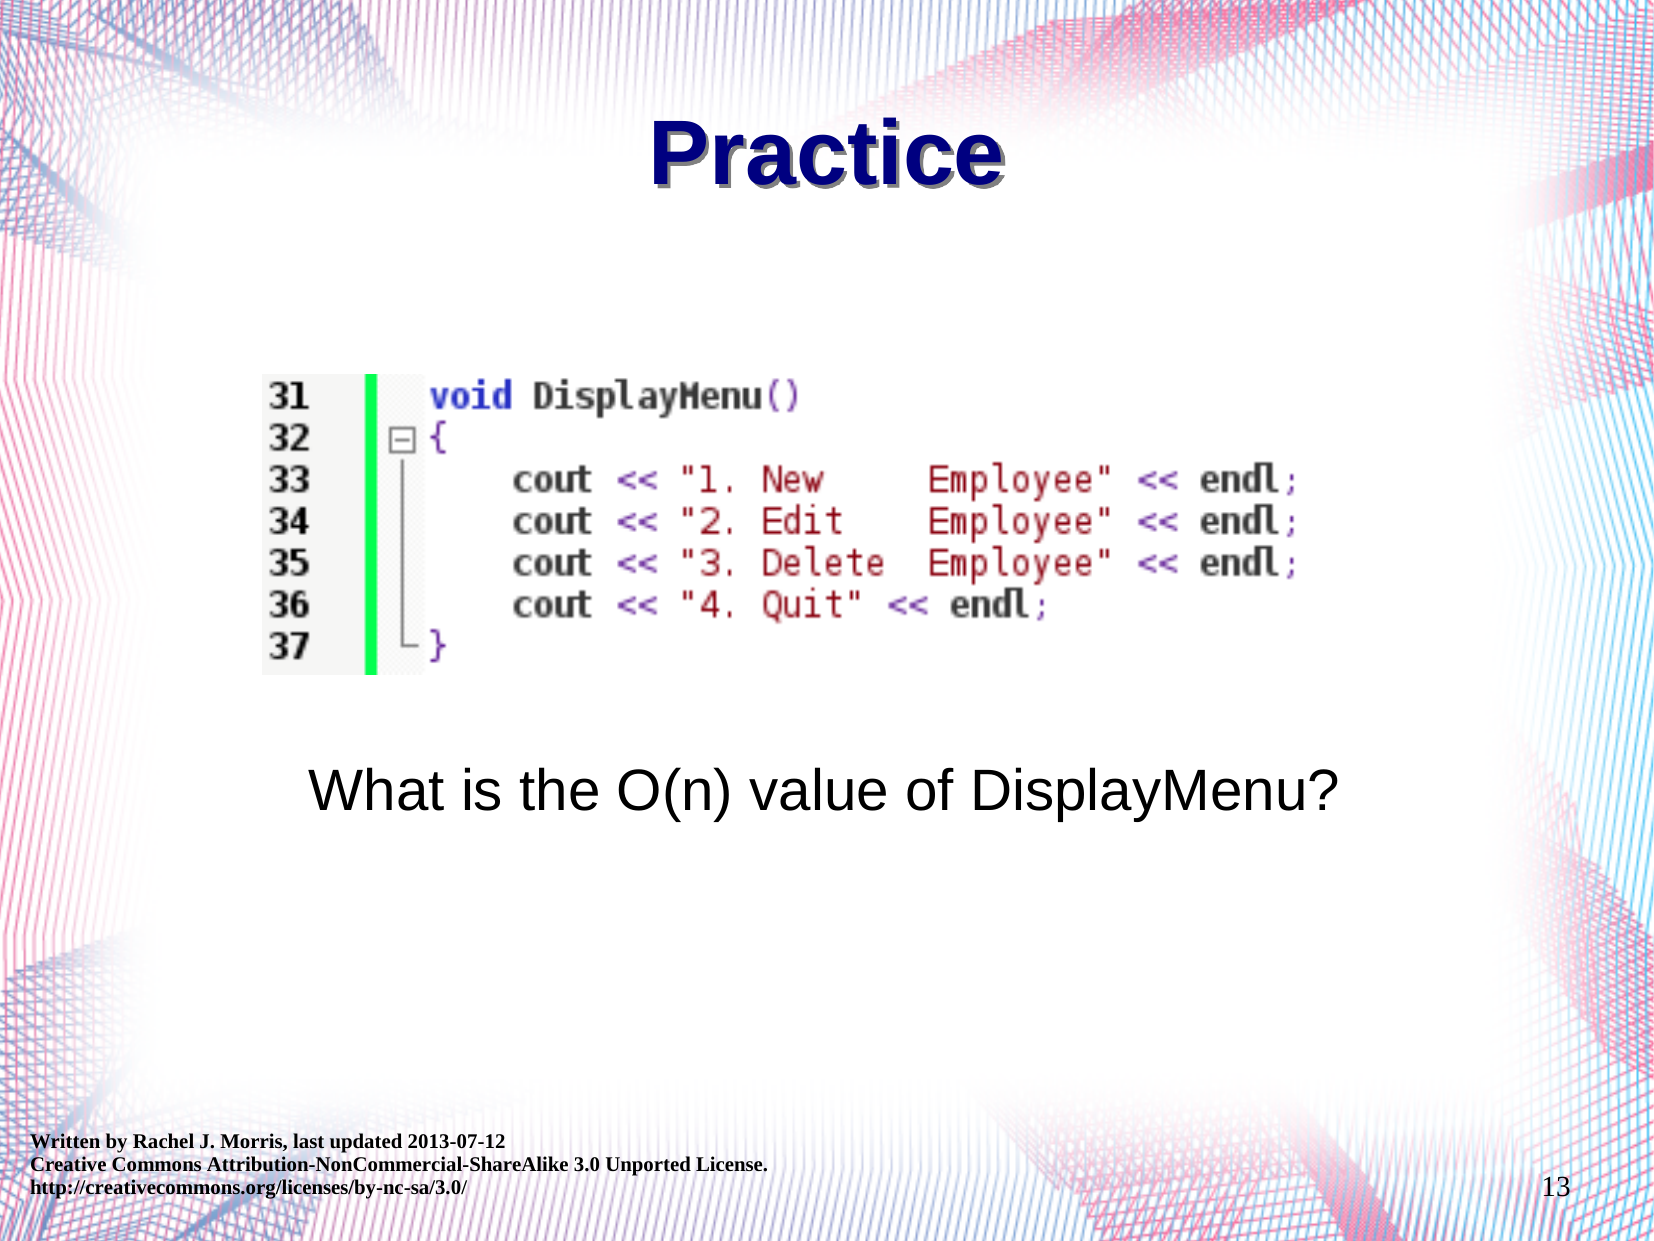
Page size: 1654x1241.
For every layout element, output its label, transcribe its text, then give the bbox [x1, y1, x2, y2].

title Practice [82, 49, 1571, 257]
text_box What is the O(n) value of DisplayMenu? [180, 750, 1471, 830]
picture [0, 0, 1654, 1241]
